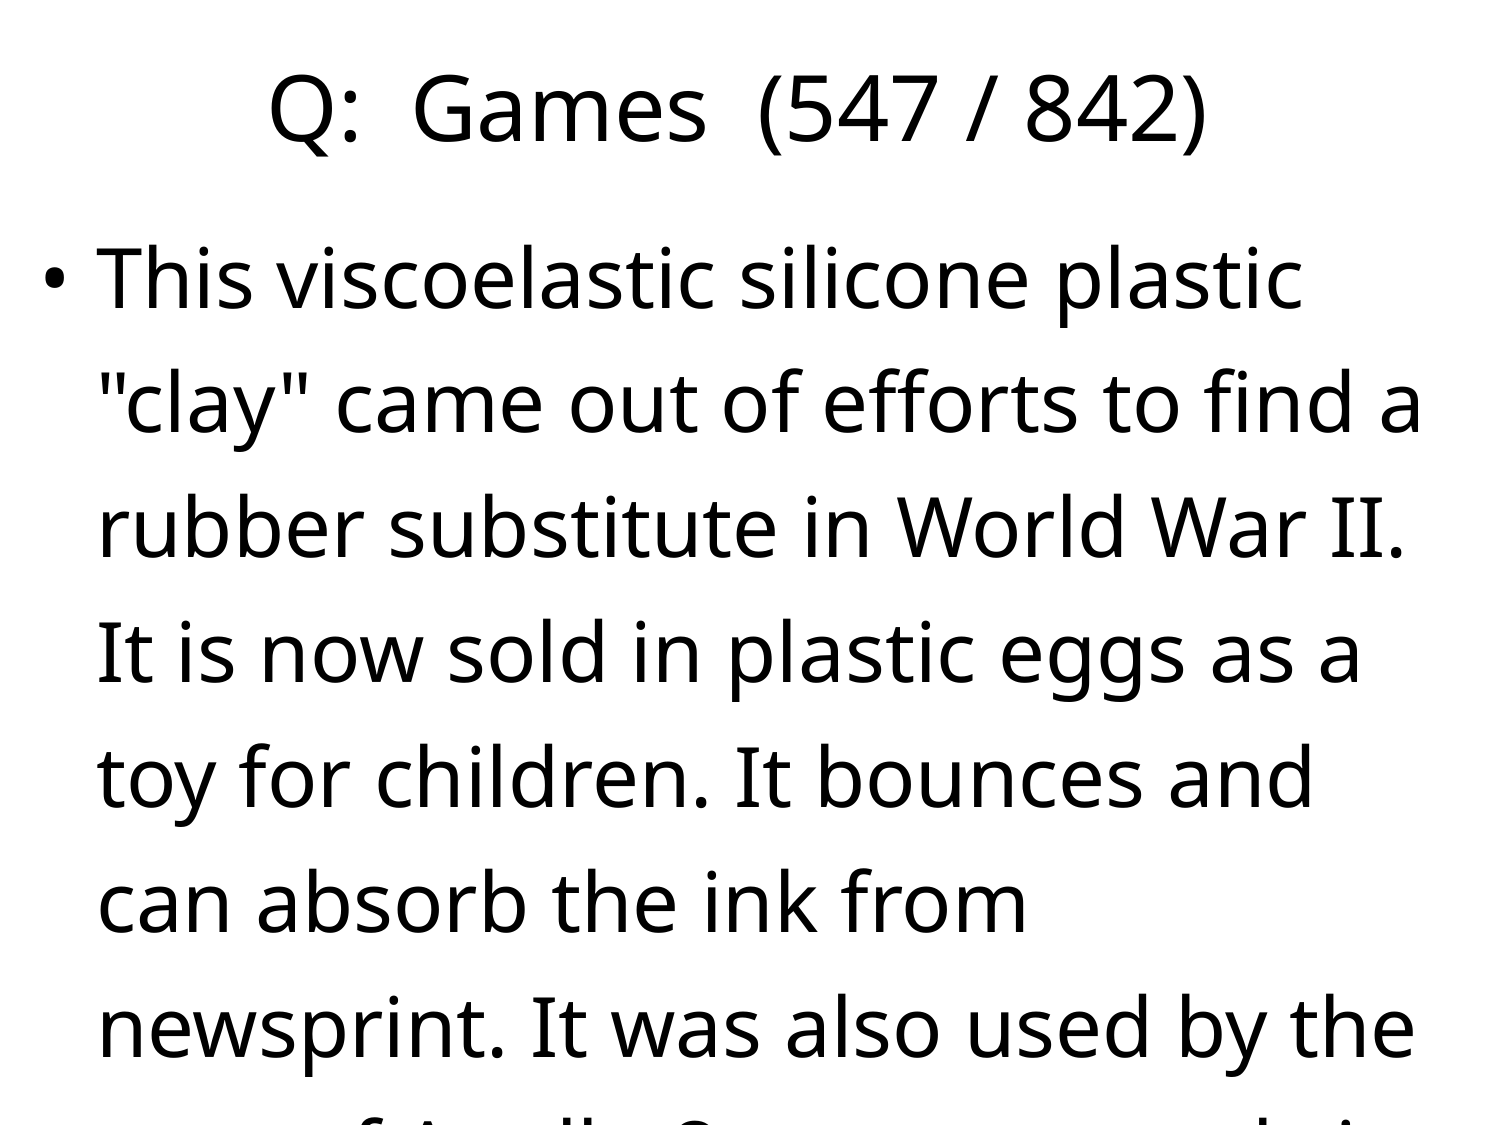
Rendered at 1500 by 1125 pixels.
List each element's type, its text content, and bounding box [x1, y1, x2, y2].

list This viscoelastic silicone plastic "clay" came out of efforts to find a rubber substitute in World War II. It is now sold in plastic eggs as a toy for children. It bounces and can absorb the ink from newsprint. It was also used by the crew of Apollo 8 to secure tools in zero gravity. [24, 200, 1476, 1101]
title Q: Games (547 / 842) [24, 12, 1476, 200]
